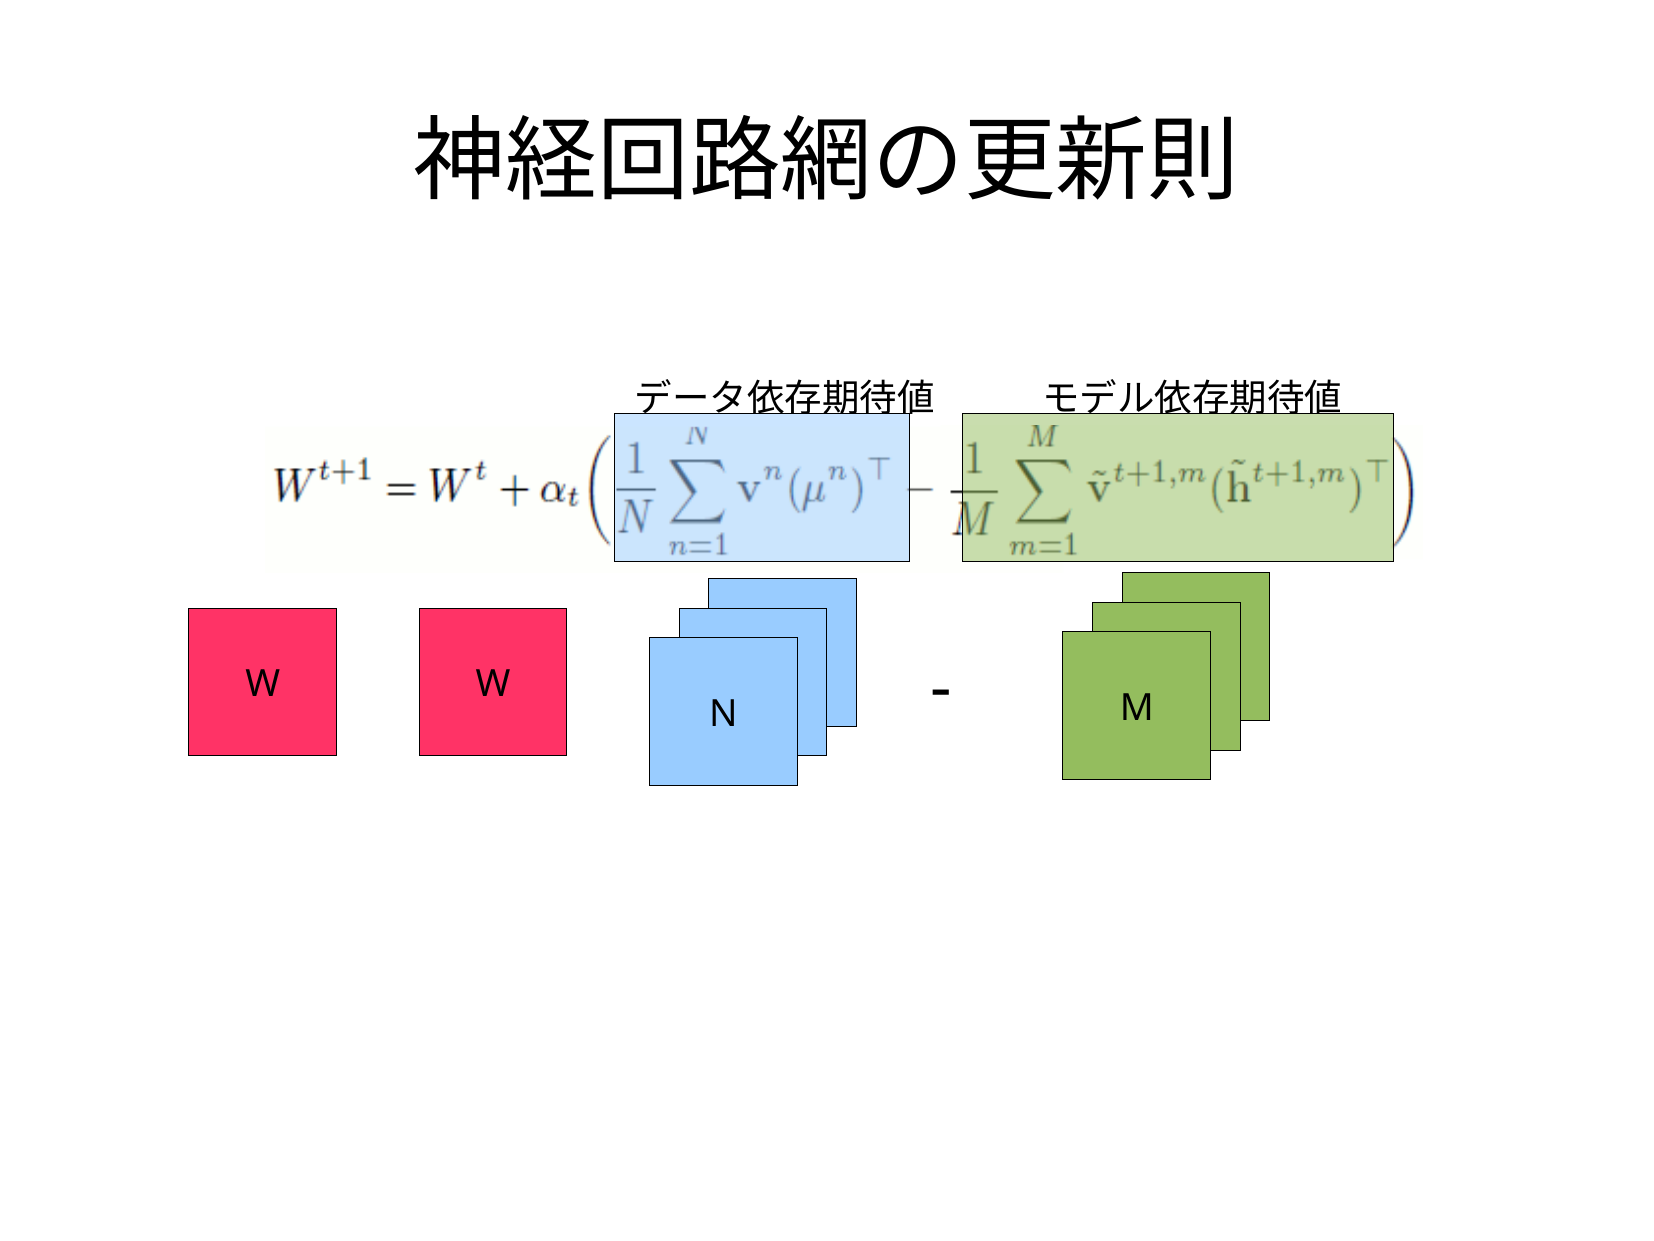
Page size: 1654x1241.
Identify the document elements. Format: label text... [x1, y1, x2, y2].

picture [265, 425, 1423, 573]
text_box [962, 413, 1394, 562]
text_box モデル依存期待値 [1027, 360, 1353, 413]
title 神経回路網の更新則 [82, 56, 1571, 250]
text_box M [1062, 631, 1211, 780]
text_box データ依存期待値 [620, 360, 938, 413]
text_box [1092, 572, 1270, 751]
text_box W [419, 608, 567, 756]
text_box [614, 413, 910, 562]
text_box W [188, 608, 337, 756]
text_box - [915, 631, 979, 714]
text_box [679, 578, 857, 756]
text_box N [649, 637, 798, 786]
